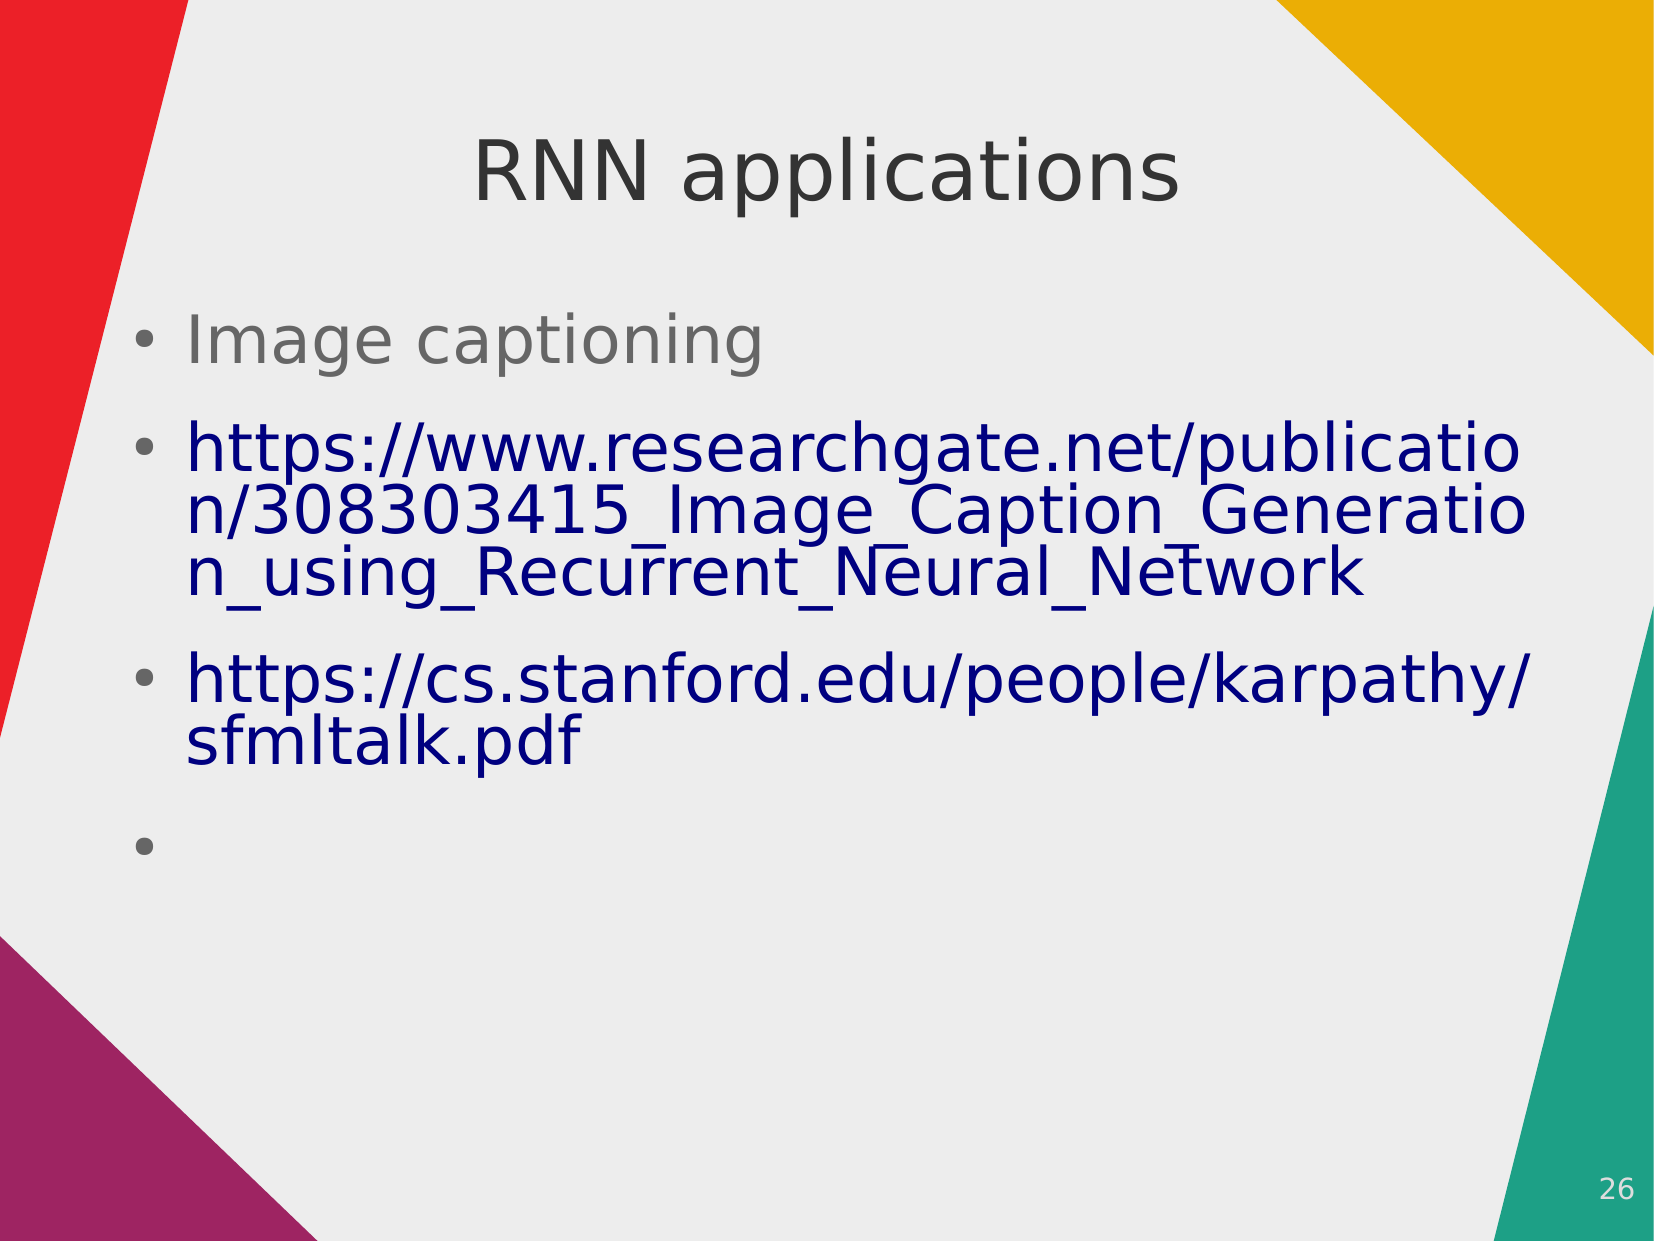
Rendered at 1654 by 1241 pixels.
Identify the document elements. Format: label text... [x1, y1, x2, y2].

list Image captioning https://www.researchgate.net/publication/308303415_Image_Caption_Generation_using_Recurrent_Neural_Network https://cs.stanford.edu/people/karpathy/sfmltalk.pdf [114, 302, 1539, 1033]
title RNN applications [114, 73, 1539, 271]
